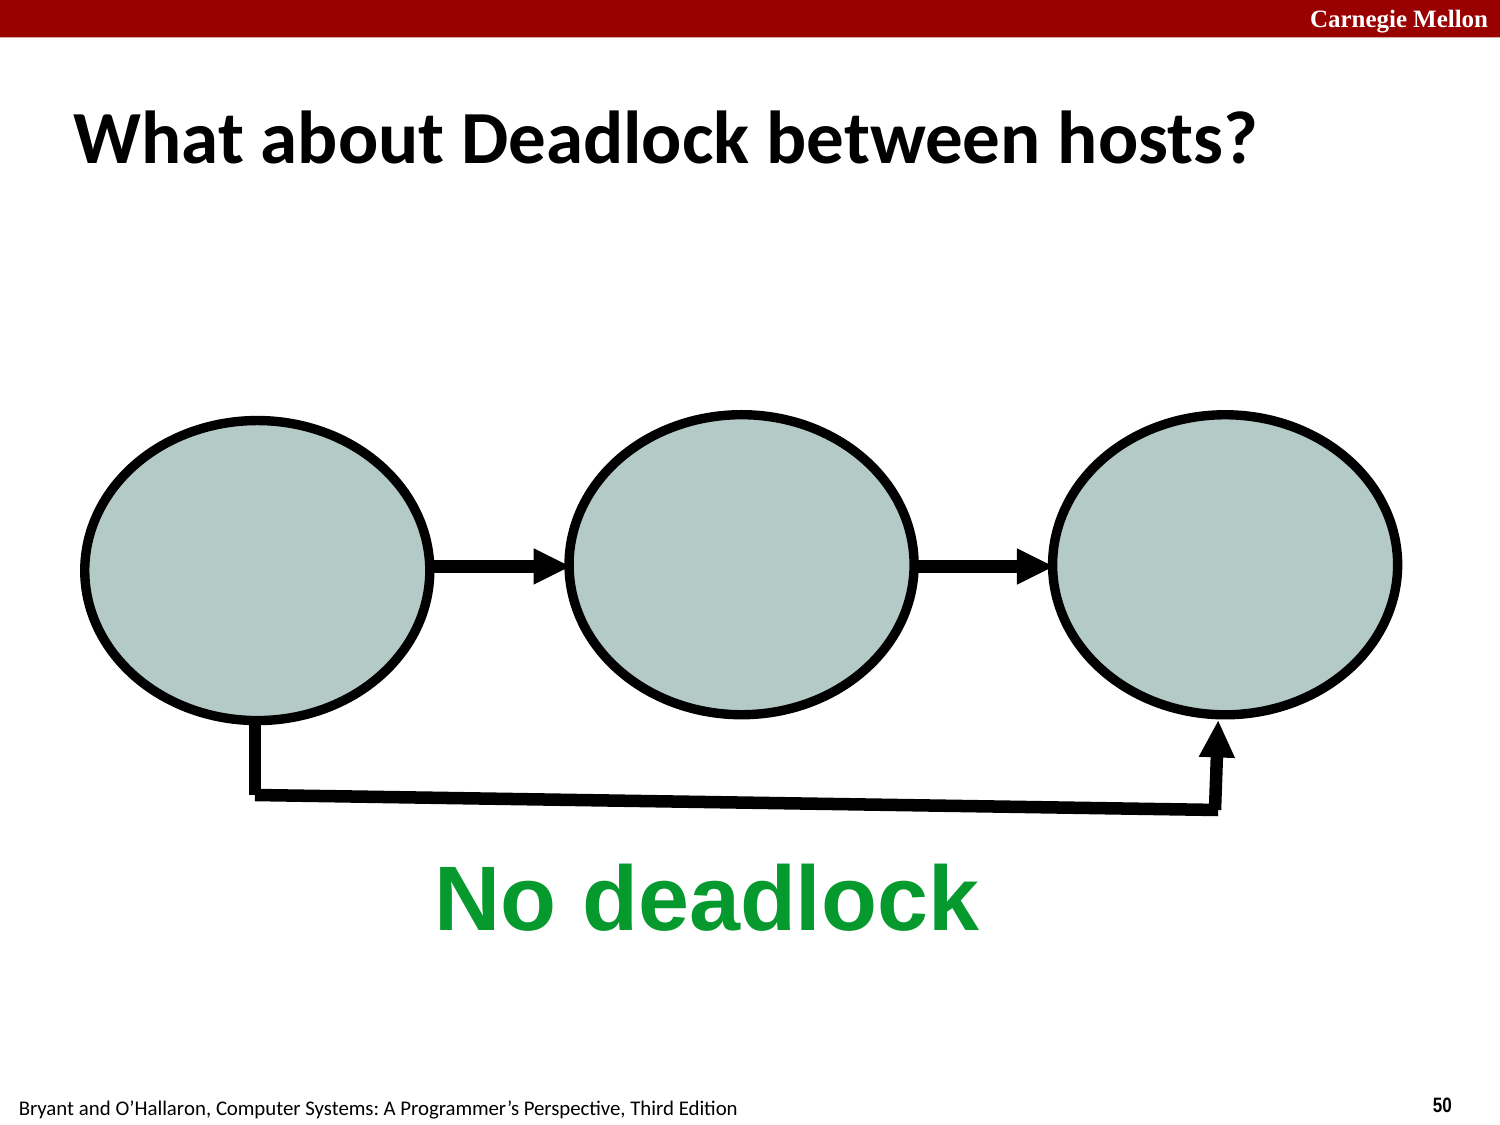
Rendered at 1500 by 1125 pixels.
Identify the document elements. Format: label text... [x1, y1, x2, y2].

text_box No deadlock [420, 840, 1036, 958]
title What about Deadlock between hosts? [58, 71, 1304, 197]
text_box [569, 414, 915, 715]
text_box [84, 420, 430, 721]
text_box [1052, 414, 1398, 715]
